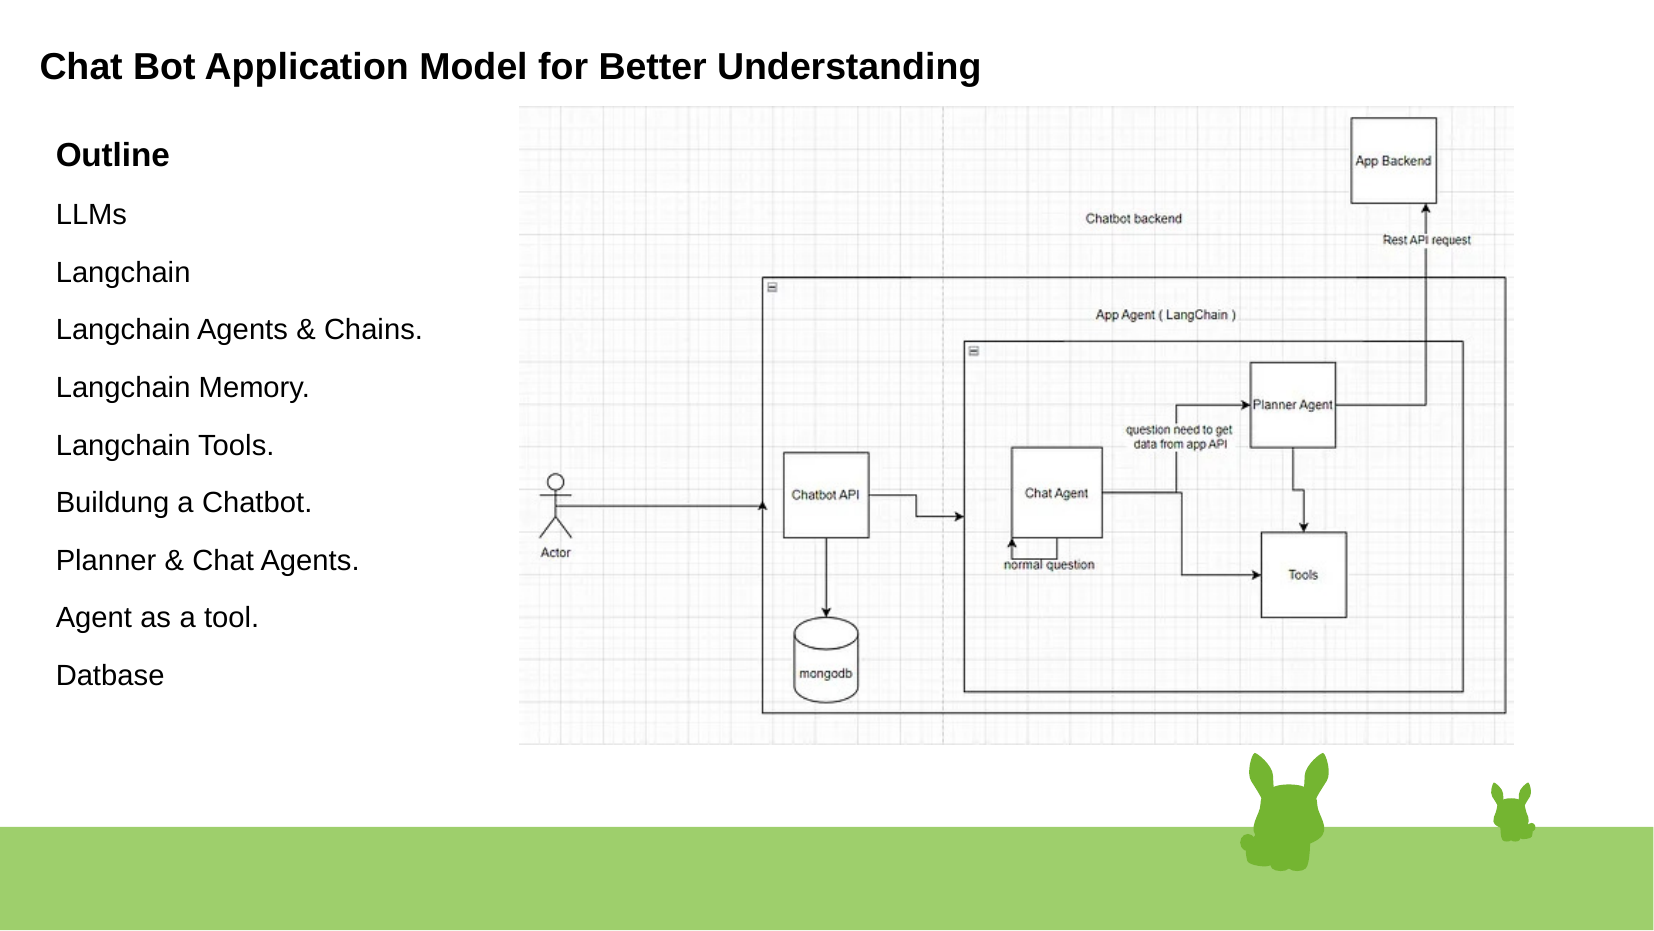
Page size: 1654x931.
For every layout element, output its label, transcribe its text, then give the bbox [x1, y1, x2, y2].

text_box Chat Bot Application Model for Better Understanding [24, 37, 998, 95]
picture [519, 106, 1514, 745]
text_box Outline LLMs Langchain Langchain Agents & Chains. Langchain Memory. Langchain Tools. Buildung a Chatbot. Planner & Chat Agents. Agent as a tool. Datbase [41, 128, 479, 780]
